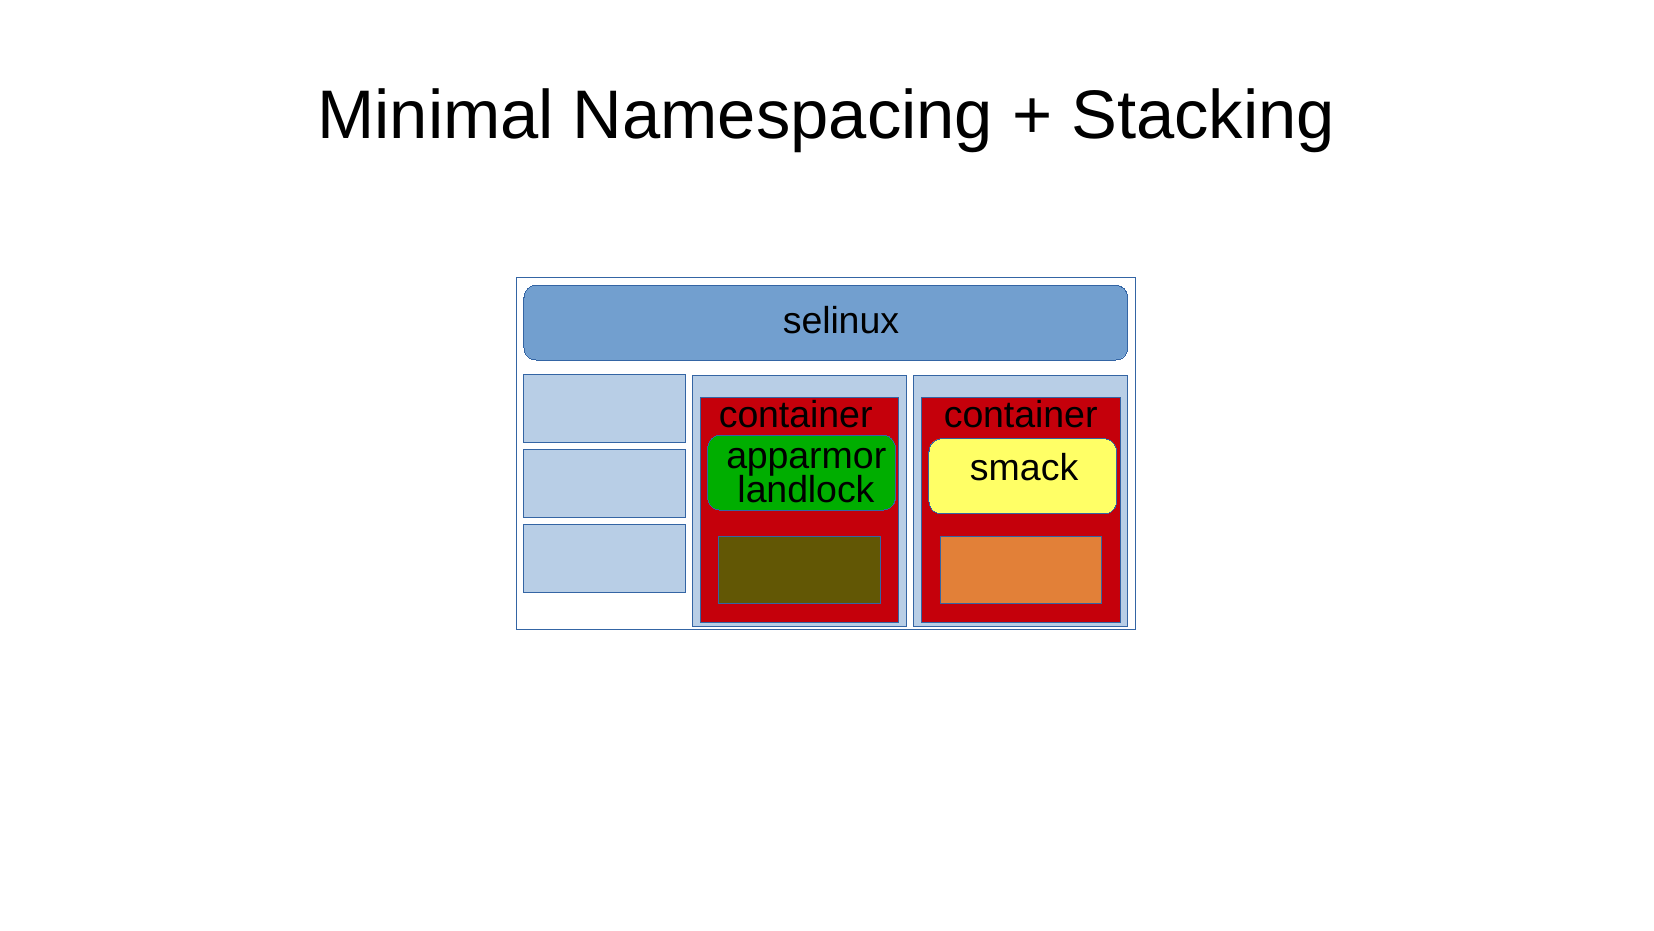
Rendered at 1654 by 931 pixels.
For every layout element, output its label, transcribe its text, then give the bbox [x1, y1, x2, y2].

text_box [523, 449, 686, 518]
text_box [523, 285, 1128, 361]
text_box [523, 524, 686, 593]
text_box landlock [722, 461, 890, 518]
text_box container [929, 386, 1113, 443]
text_box container [704, 386, 888, 443]
text_box [523, 374, 686, 443]
text_box apparmor [711, 427, 902, 484]
text_box [692, 375, 907, 627]
text_box smack [955, 438, 1094, 496]
text_box [913, 375, 1128, 627]
title Minimal Namespacing + Stacking [82, 37, 1571, 193]
text_box selinux [768, 292, 915, 349]
